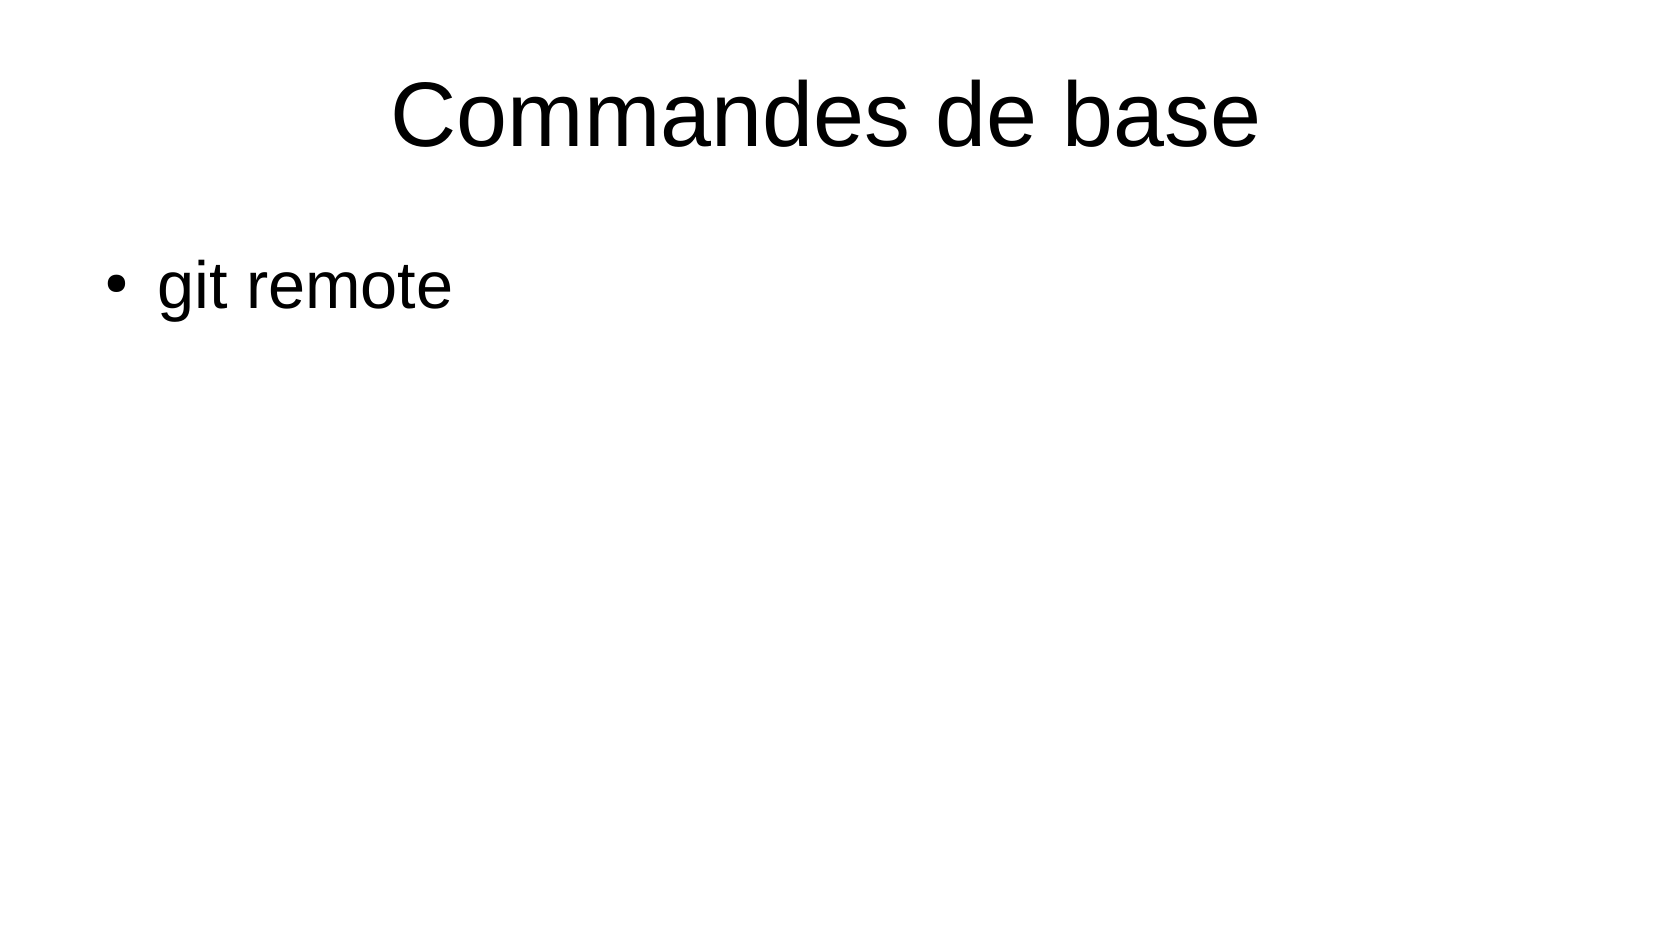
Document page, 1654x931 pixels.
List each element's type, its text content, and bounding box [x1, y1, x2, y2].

title Commandes de base [82, 37, 1571, 193]
list git remote [86, 248, 1576, 788]
